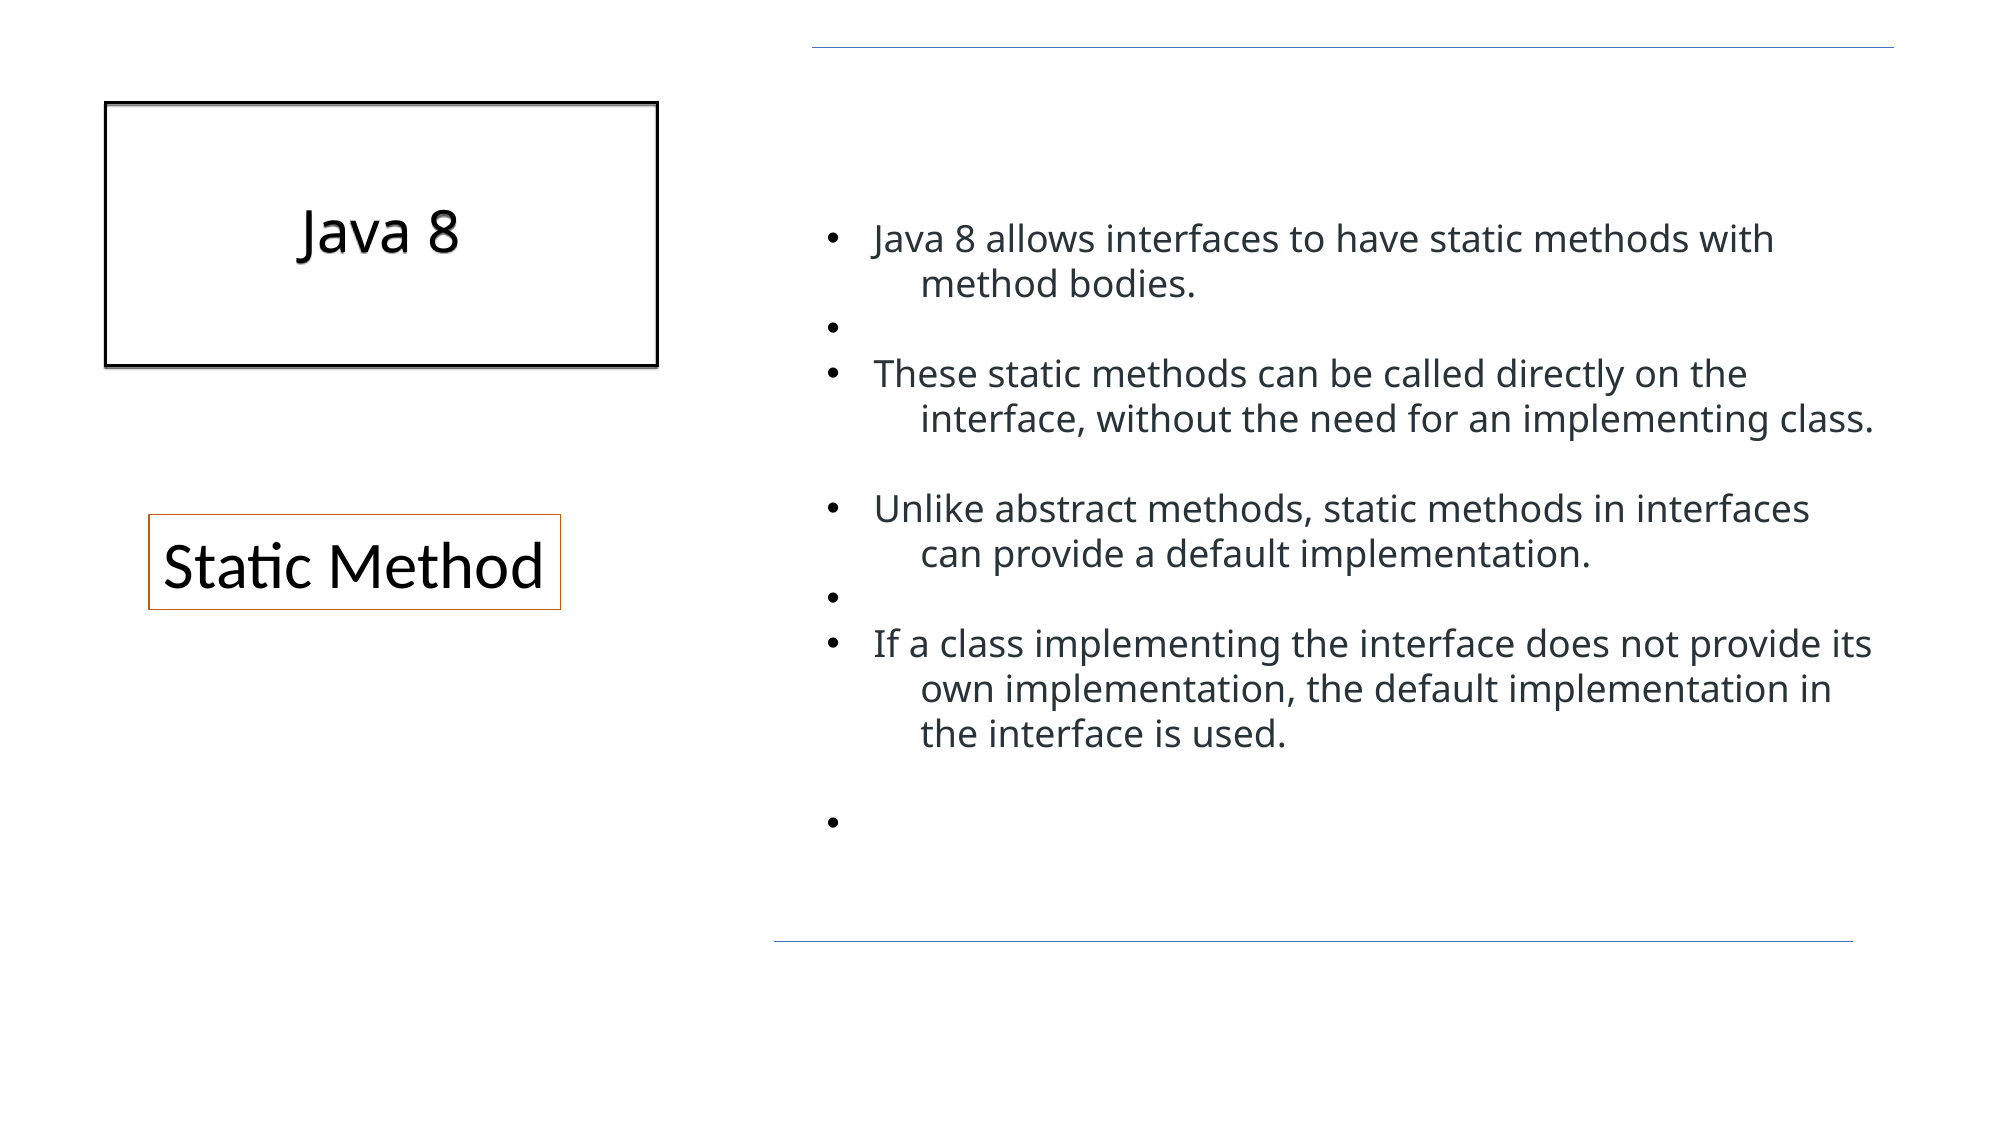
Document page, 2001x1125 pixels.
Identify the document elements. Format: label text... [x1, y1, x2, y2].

title Java 8 [105, 102, 658, 366]
text_box Java 8 allows interfaces to have static methods with method bodies. These static methods can be called directly on the interface, without the need for an implementing class. Unlike abstract methods, static methods in interfaces can provide a default implementation. If a class implementing the interface does not provide its own implementation, the default implementation in the interface is used. [811, 207, 1895, 860]
text_box Static Method [149, 514, 560, 610]
